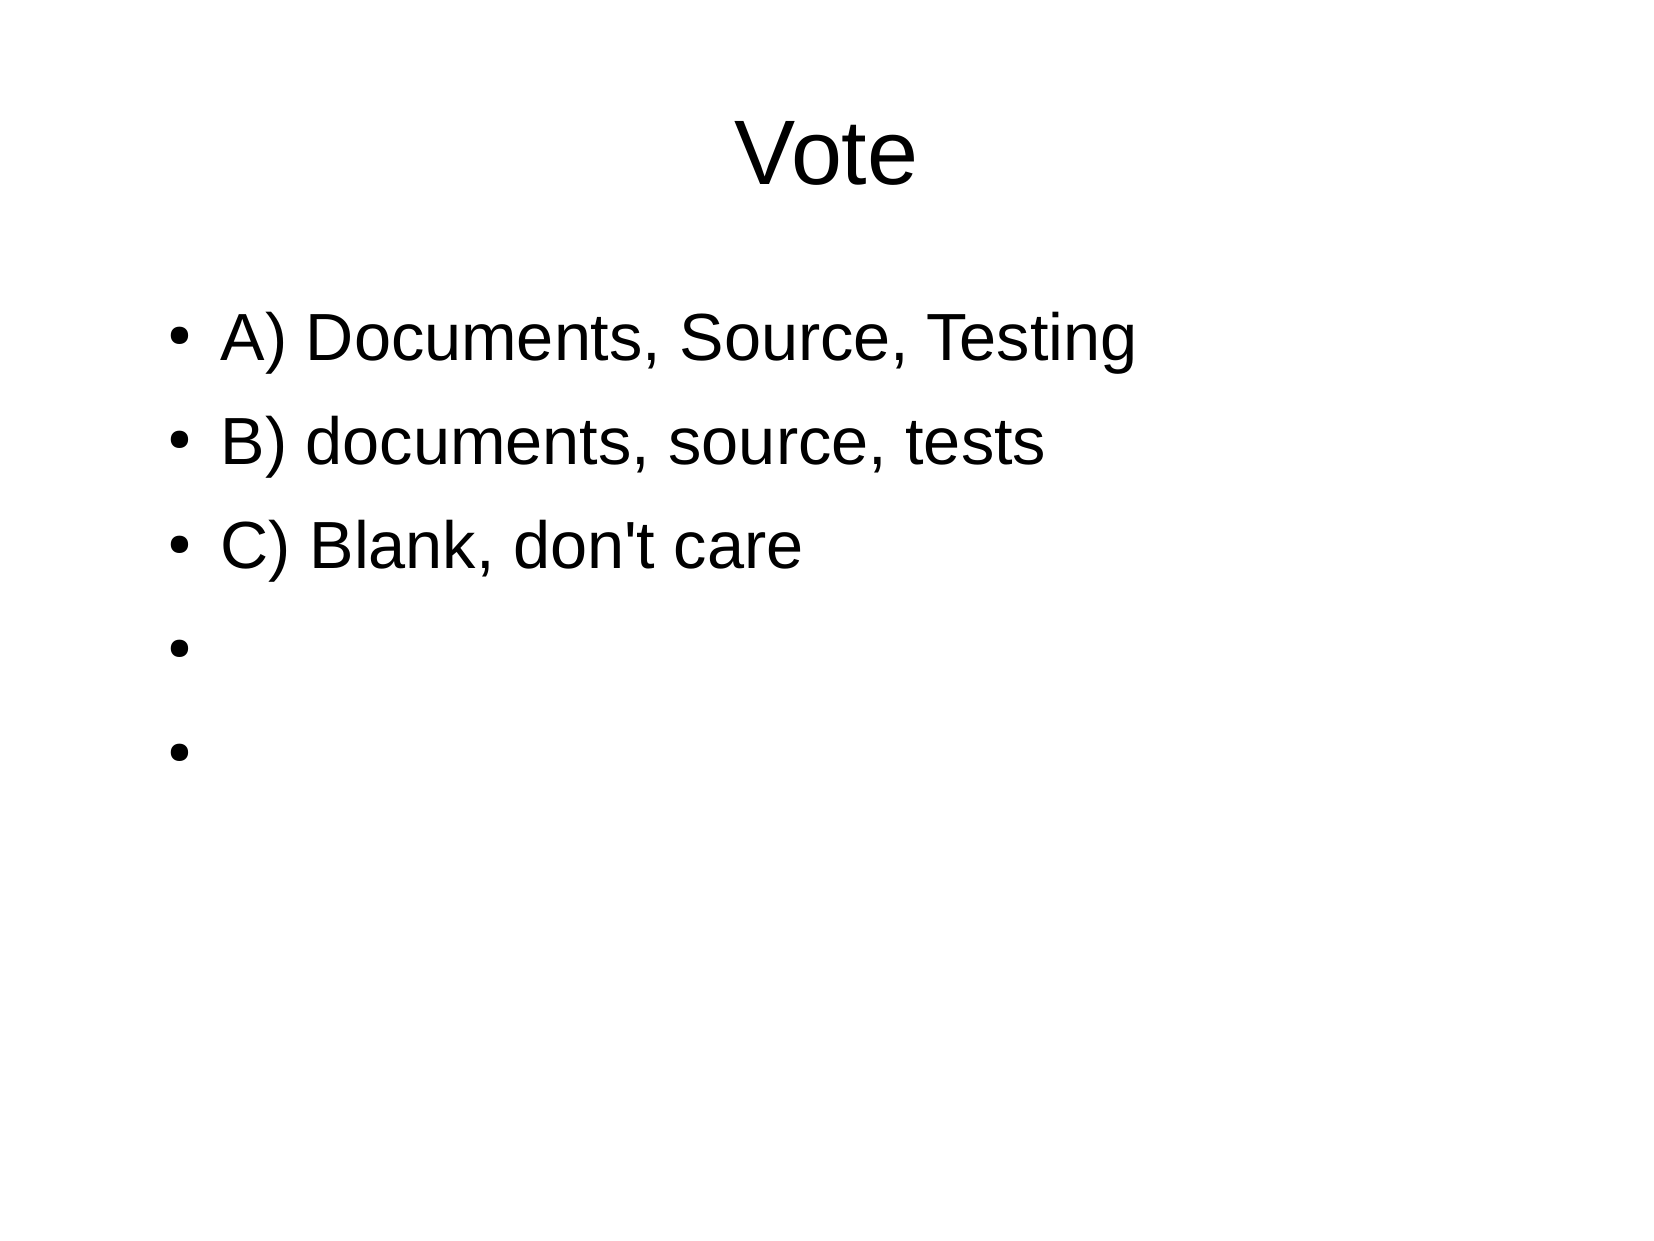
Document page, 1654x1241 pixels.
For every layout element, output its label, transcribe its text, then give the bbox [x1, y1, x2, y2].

list A) Documents, Source, Testing B) documents, source, tests C) Blank, don't care [150, 300, 1509, 898]
title Vote [82, 49, 1571, 257]
